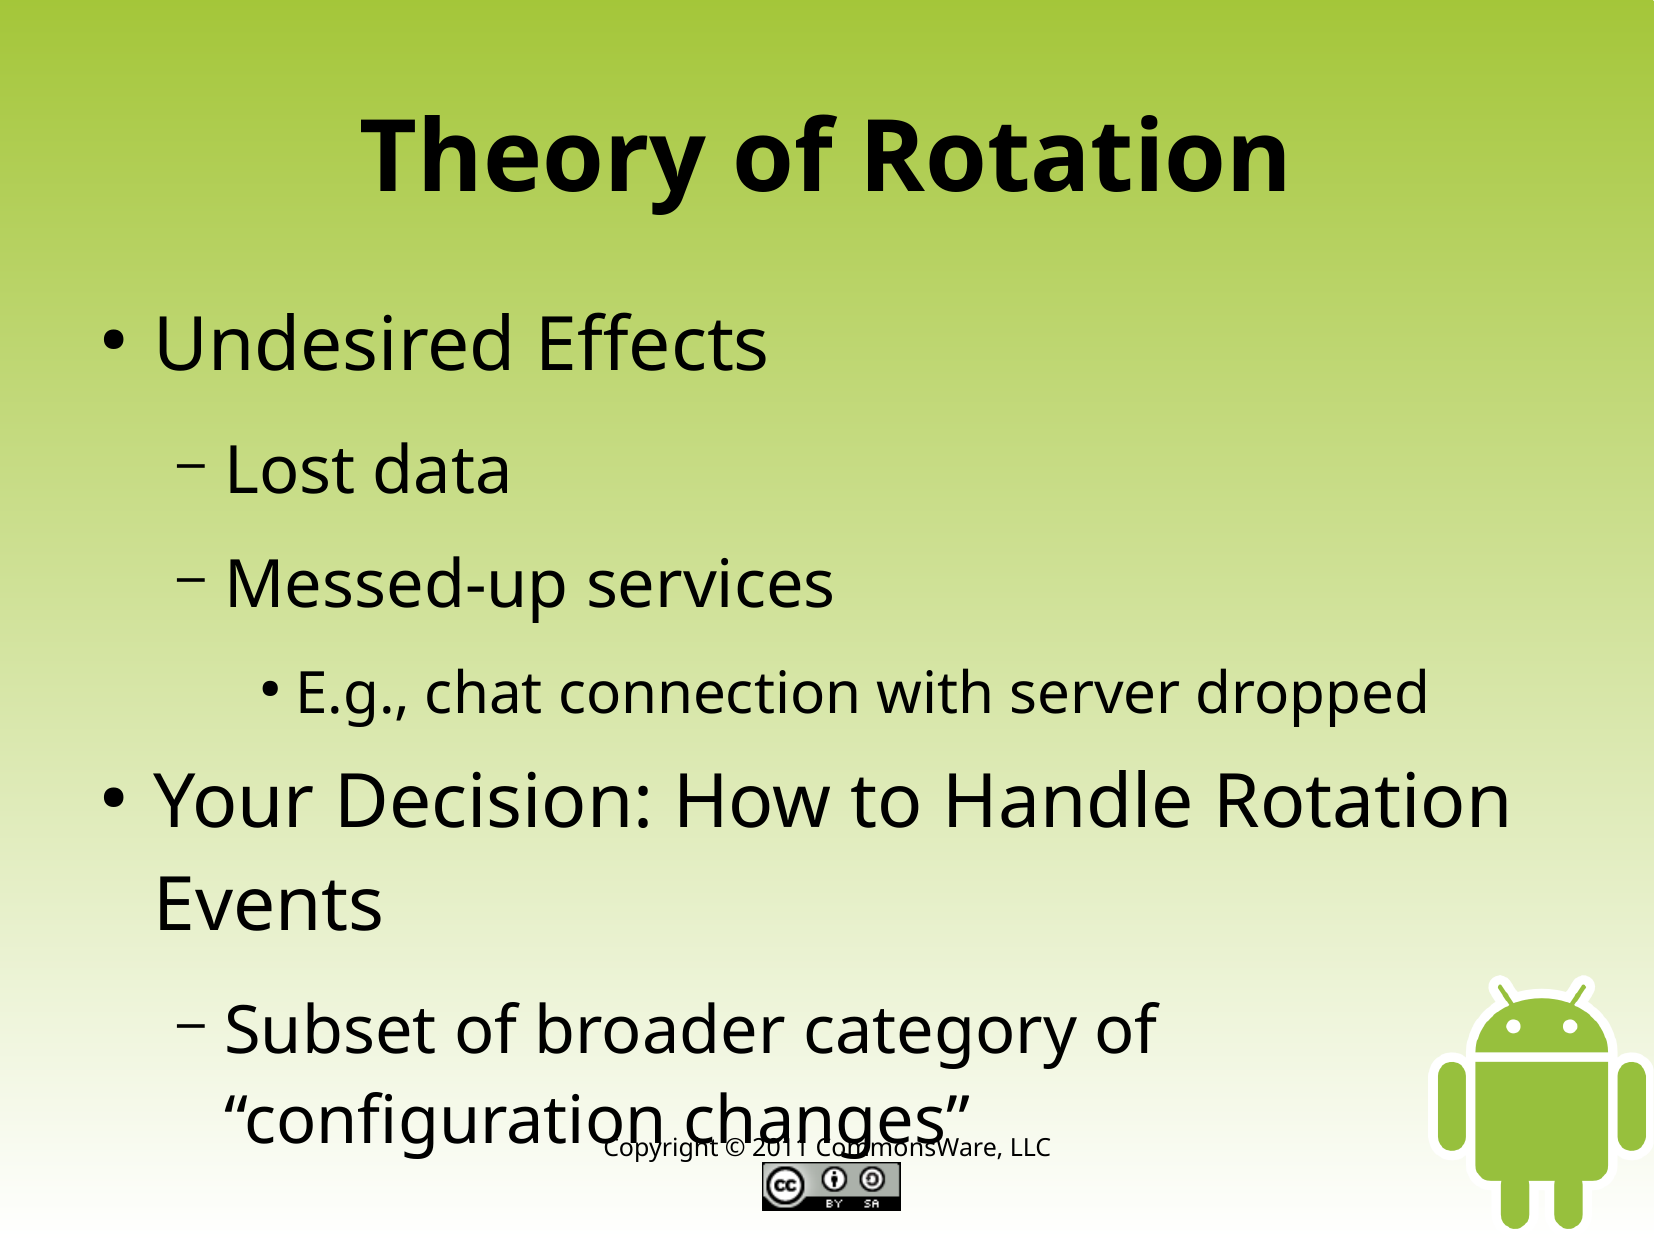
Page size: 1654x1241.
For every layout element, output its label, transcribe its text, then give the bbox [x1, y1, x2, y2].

title Theory of Rotation [82, 49, 1571, 257]
list Undesired Effects Lost data Messed-up services E.g., chat connection with server dropped Your Decision: How to Handle Rotation Events Subset of broader category of “configuration changes” [82, 290, 1571, 1109]
picture [1428, 975, 1654, 1238]
picture [762, 1162, 901, 1211]
